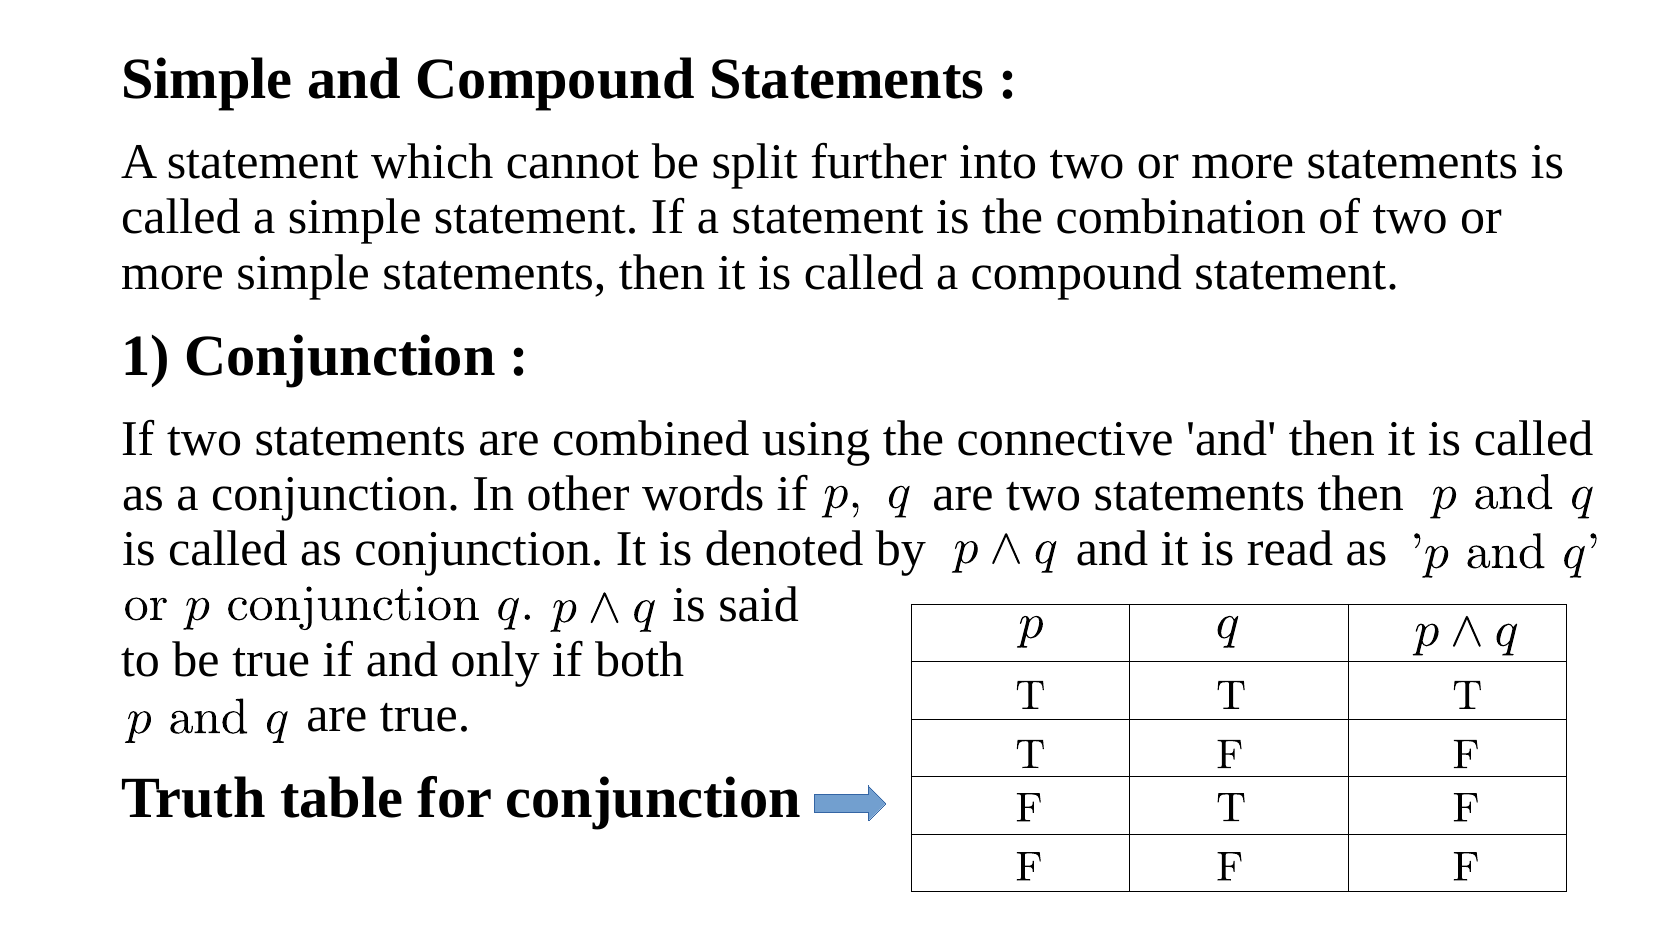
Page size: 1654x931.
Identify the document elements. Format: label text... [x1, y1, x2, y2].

text_box [1412, 533, 1597, 578]
text_box [1016, 680, 1044, 709]
text_box [125, 586, 531, 631]
table_cell [912, 662, 1129, 719]
text_box [1453, 680, 1481, 709]
table_cell [1349, 720, 1566, 776]
table_cell [1349, 662, 1566, 719]
table_header [1349, 605, 1566, 661]
text_box [1453, 739, 1478, 769]
text_box [1217, 852, 1242, 881]
table_cell [912, 777, 1129, 834]
text_box [1016, 739, 1044, 769]
text_box [124, 698, 288, 743]
text_box [1217, 680, 1245, 709]
table_cell [1130, 835, 1348, 891]
text_box [821, 485, 910, 518]
text_box [1217, 615, 1239, 648]
text_box [1016, 615, 1043, 648]
subtitle Simple and Compound Statements : A statement which cannot be split further into two or more statements is called a simple statement. If a statement is the combination of two or more simple statements, then it is called a compound statement. 1) Conjunction : If two statements are combined using the connective 'and' then it is called as a conjunction. In other words if are two statements then is called as conjunction. It is denoted by and it is read as is said to be true if and only if both are true. Truth table for conjunction [47, 23, 1607, 904]
table_cell [1130, 777, 1348, 834]
table_header [912, 605, 1129, 661]
table_cell [1130, 662, 1348, 719]
text_box [1217, 793, 1245, 822]
table_cell [1349, 835, 1566, 891]
text_box [1412, 615, 1518, 656]
table_cell [912, 835, 1129, 891]
text_box [1016, 793, 1041, 822]
text_box [1217, 739, 1242, 769]
text_box [814, 785, 886, 821]
text_box [1429, 474, 1593, 519]
text_box [550, 592, 655, 632]
table_cell [1349, 777, 1566, 834]
table_cell [1130, 720, 1348, 776]
text_box [1453, 793, 1478, 822]
text_box [951, 533, 1057, 573]
text_box [1016, 852, 1041, 881]
text_box [1453, 852, 1478, 881]
table_cell [912, 720, 1129, 776]
table_header [1130, 605, 1348, 661]
